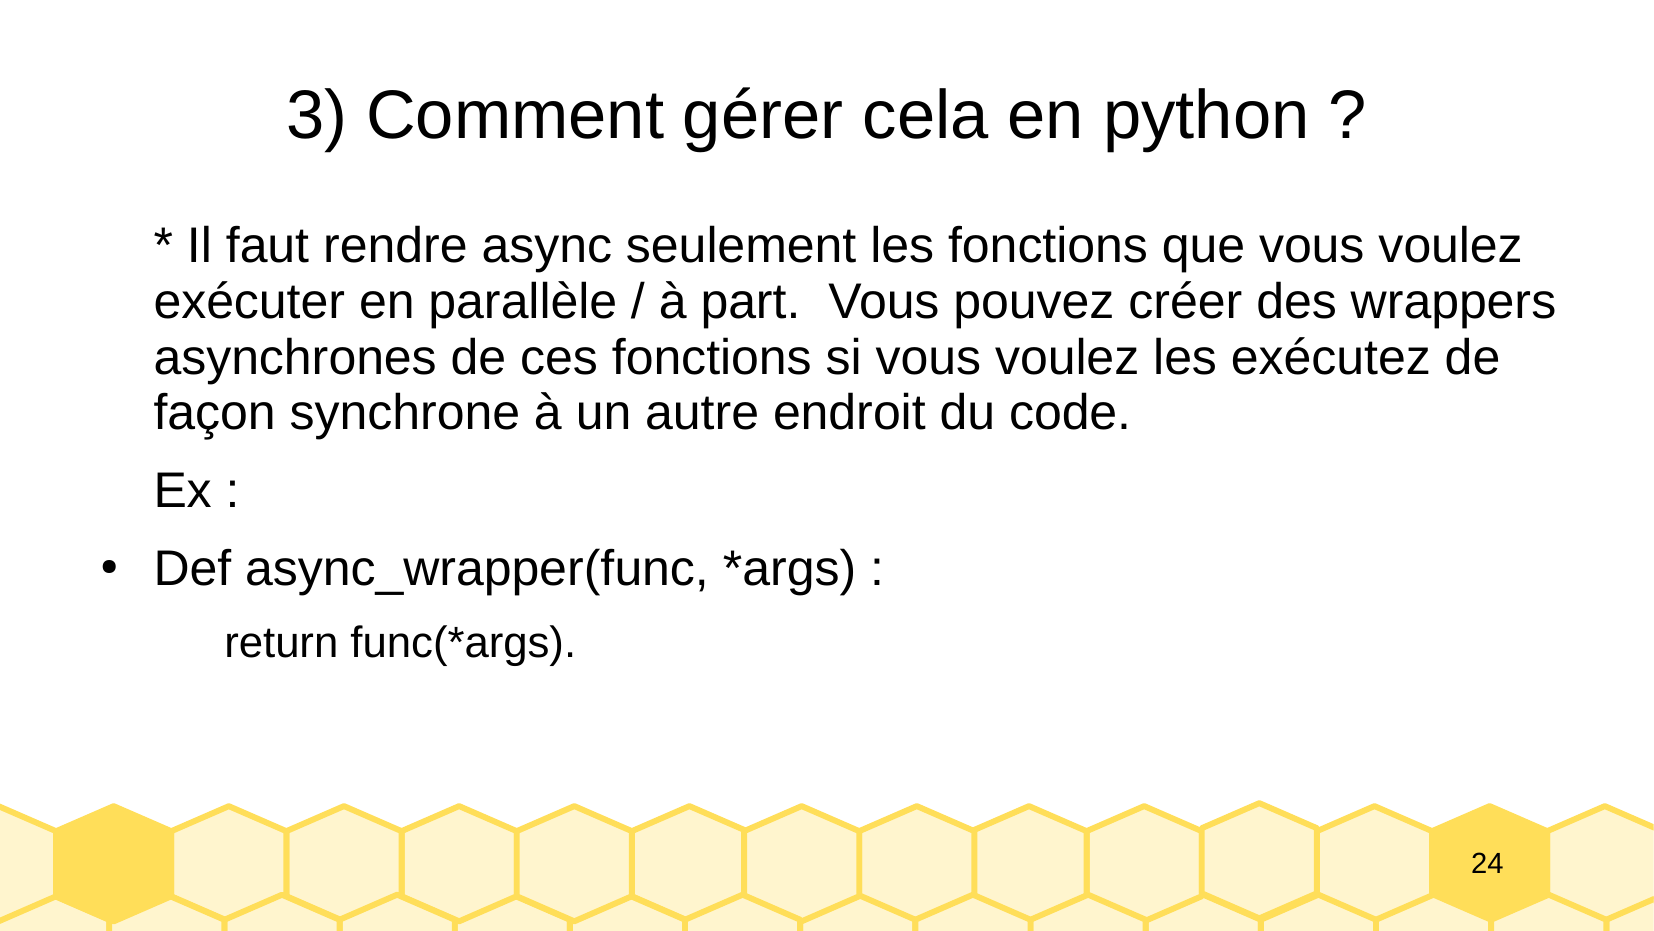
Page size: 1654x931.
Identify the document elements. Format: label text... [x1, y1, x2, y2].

title 3) Comment gérer cela en python ? [82, 37, 1571, 193]
list * Il faut rendre async seulement les fonctions que vous voulez exécuter en parallèle / à part. Vous pouvez créer des wrappers asynchrones de ces fonctions si vous voulez les exécutez de façon synchrone à un autre endroit du code. Ex : Def async_wrapper(func, *args) : return func(*args). [82, 217, 1571, 758]
